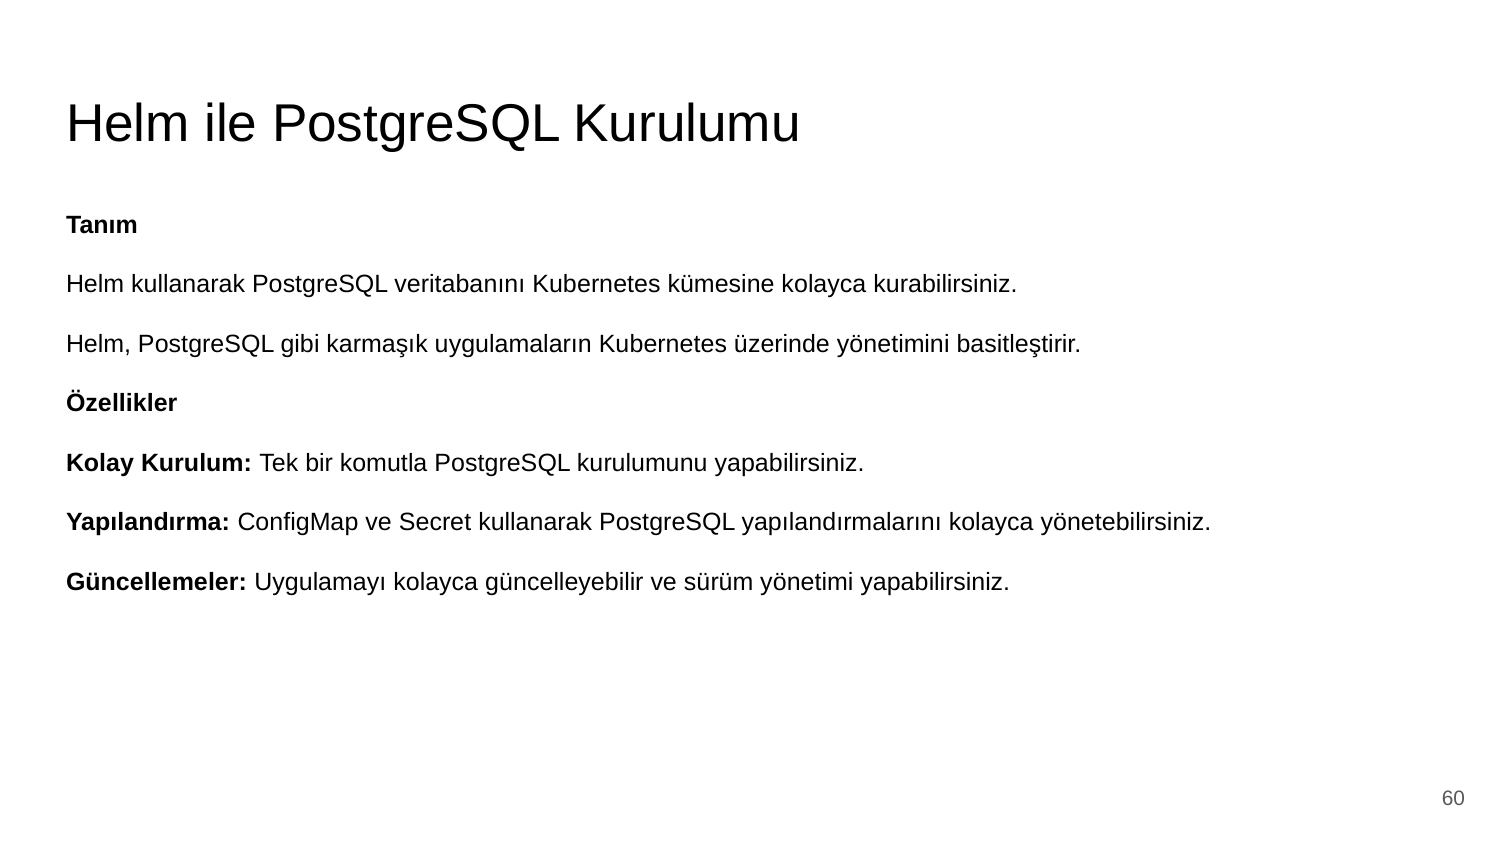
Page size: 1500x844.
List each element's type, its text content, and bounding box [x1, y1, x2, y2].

title Helm ile PostgreSQL Kurulumu [51, 72, 1449, 167]
slide_number <number> [1389, 764, 1480, 830]
list Tanım Helm kullanarak PostgreSQL veritabanını Kubernetes kümesine kolayca kurabilirsiniz. Helm, PostgreSQL gibi karmaşık uygulamaların Kubernetes üzerinde yönetimini basitleştirir. Özellikler Kolay Kurulum: Tek bir komutla PostgreSQL kurulumunu yapabilirsiniz. Yapılandırma: ConfigMap ve Secret kullanarak PostgreSQL yapılandırmalarını kolayca yönetebilirsiniz. Güncellemeler: Uygulamayı kolayca güncelleyebilir ve sürüm yönetimi yapabilirsiniz. [51, 189, 1449, 750]
